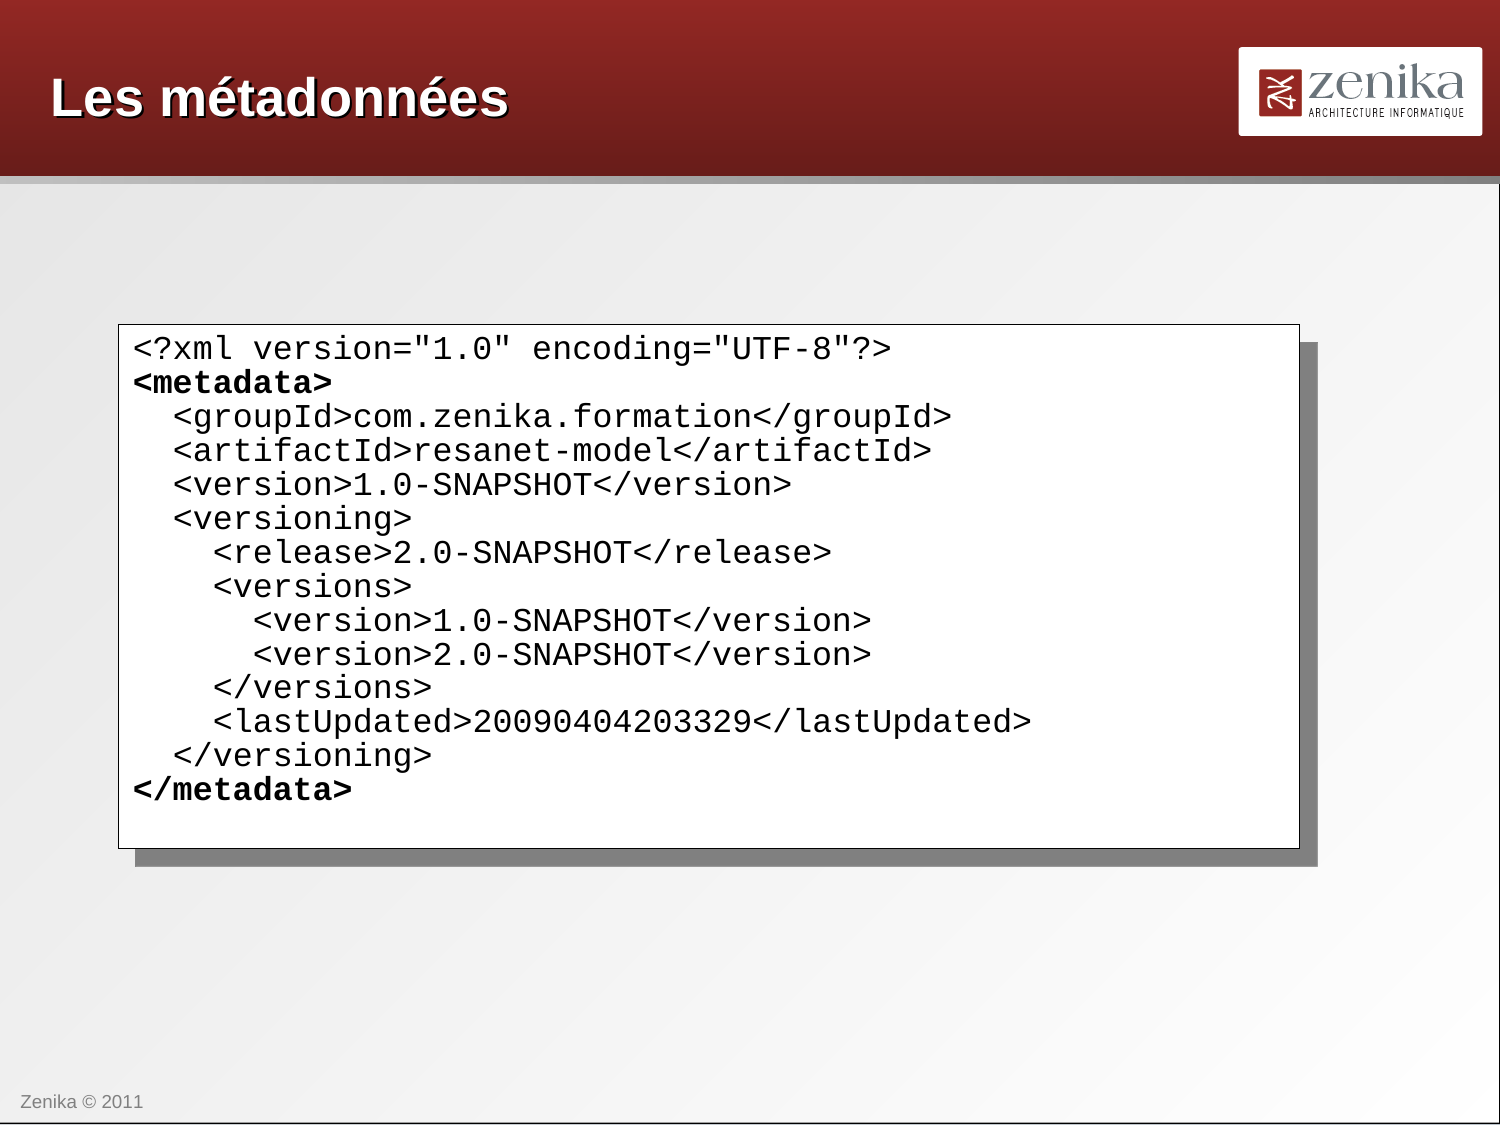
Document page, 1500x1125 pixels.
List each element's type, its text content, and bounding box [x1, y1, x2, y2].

text_box <?xml version="1.0" encoding="UTF-8"?> <metadata> <groupId>com.zenika.formation</groupId> <artifactId>resanet-model</artifactId> <version>1.0-SNAPSHOT</version> <versioning> <release>2.0-SNAPSHOT</release> <versions> <version>1.0-SNAPSHOT</version> <version>2.0-SNAPSHOT</version> </versions> <lastUpdated>20090404203329</lastUpdated> </versioning> </metadata> [118, 324, 1300, 829]
picture [1257, 58, 1464, 125]
title Les métadonnées [50, 15, 1206, 180]
